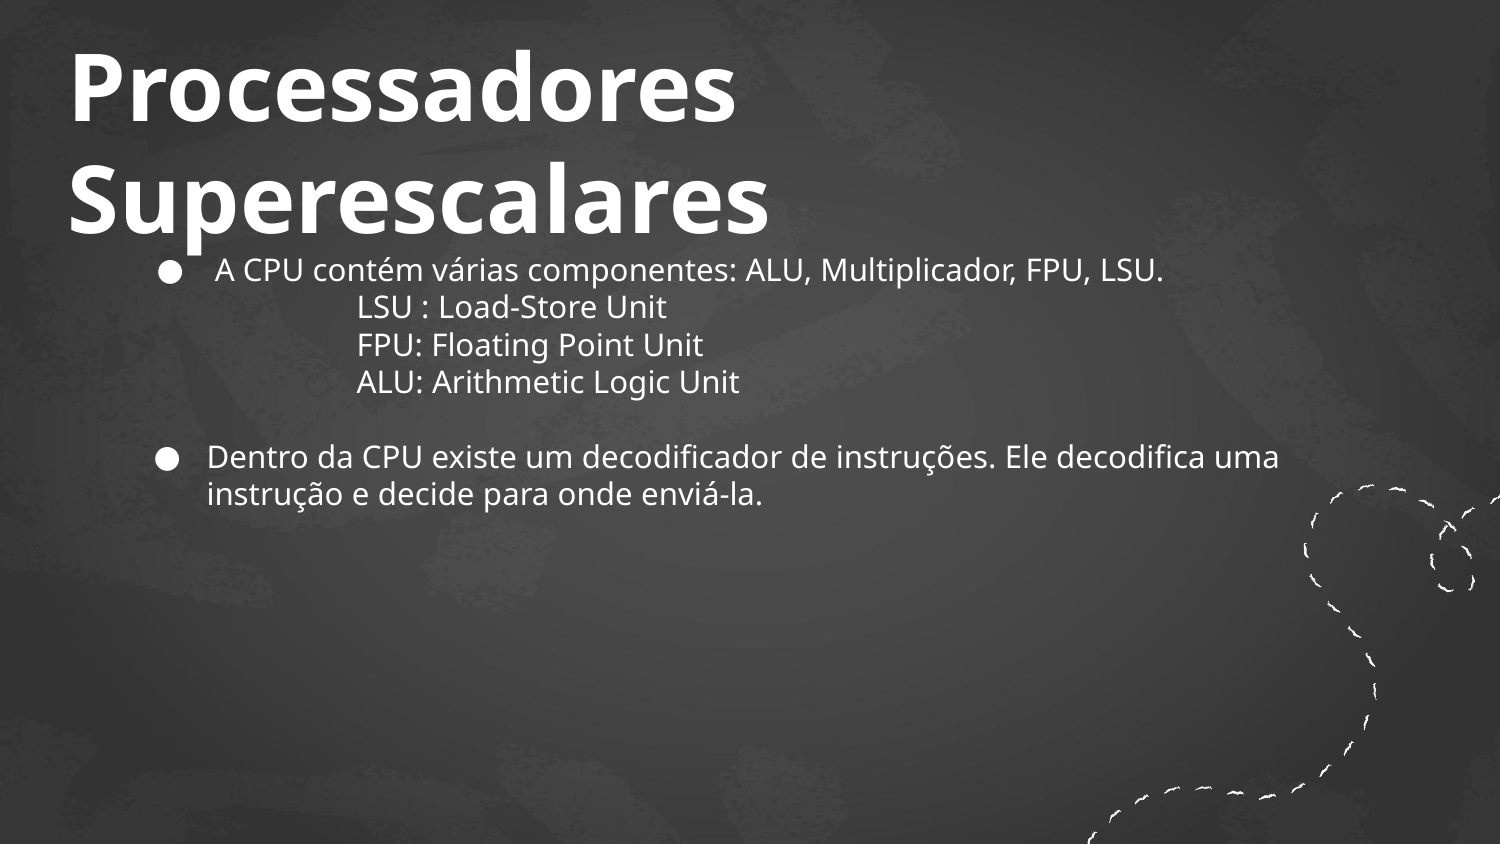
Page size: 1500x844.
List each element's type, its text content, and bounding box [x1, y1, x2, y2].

list A CPU contém várias componentes: ALU, Multiplicador, FPU, LSU. LSU : Load-Store Unit FPU: Floating Point Unit ALU: Arithmetic Logic Unit Dentro da CPU existe um decodificador de instruções. Ele decodifica uma instrução e decide para onde enviá-la. [116, 234, 1384, 755]
picture [0, 0, 1500, 844]
title Processadores Superescalares [52, 78, 1466, 202]
